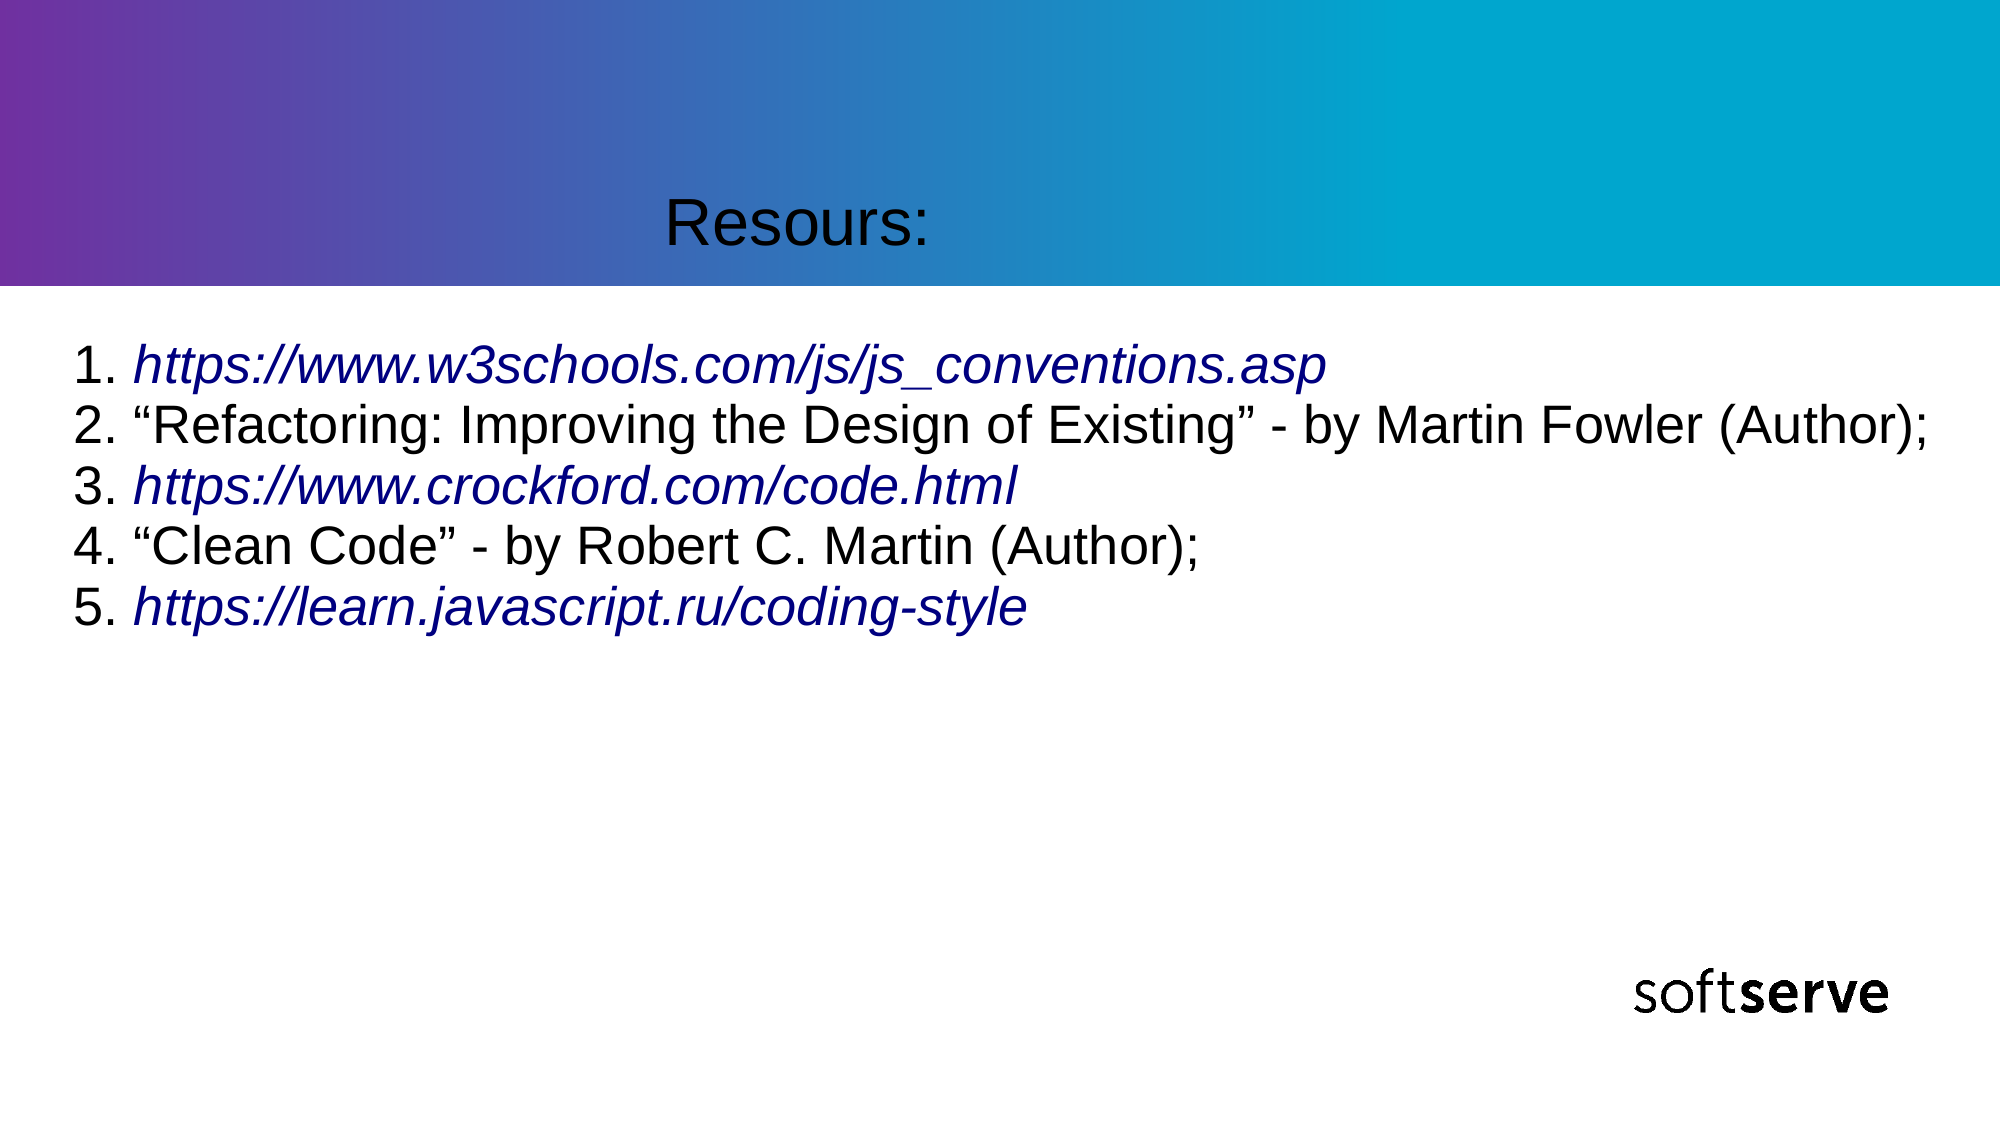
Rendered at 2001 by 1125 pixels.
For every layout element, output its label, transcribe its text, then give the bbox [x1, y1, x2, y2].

text_box Resours: 1. https://www.w3schools.com/js/js_conventions.asp 2. “Refactoring: Improving the Design of Existing” - by Martin Fowler (Author); 3. https://www.crockford.com/code.html 4. “Clean Code” - by Robert C. Martin (Author); 5. https://learn.javascript.ru/coding-style [59, 177, 1949, 791]
picture [1634, 968, 1888, 1013]
